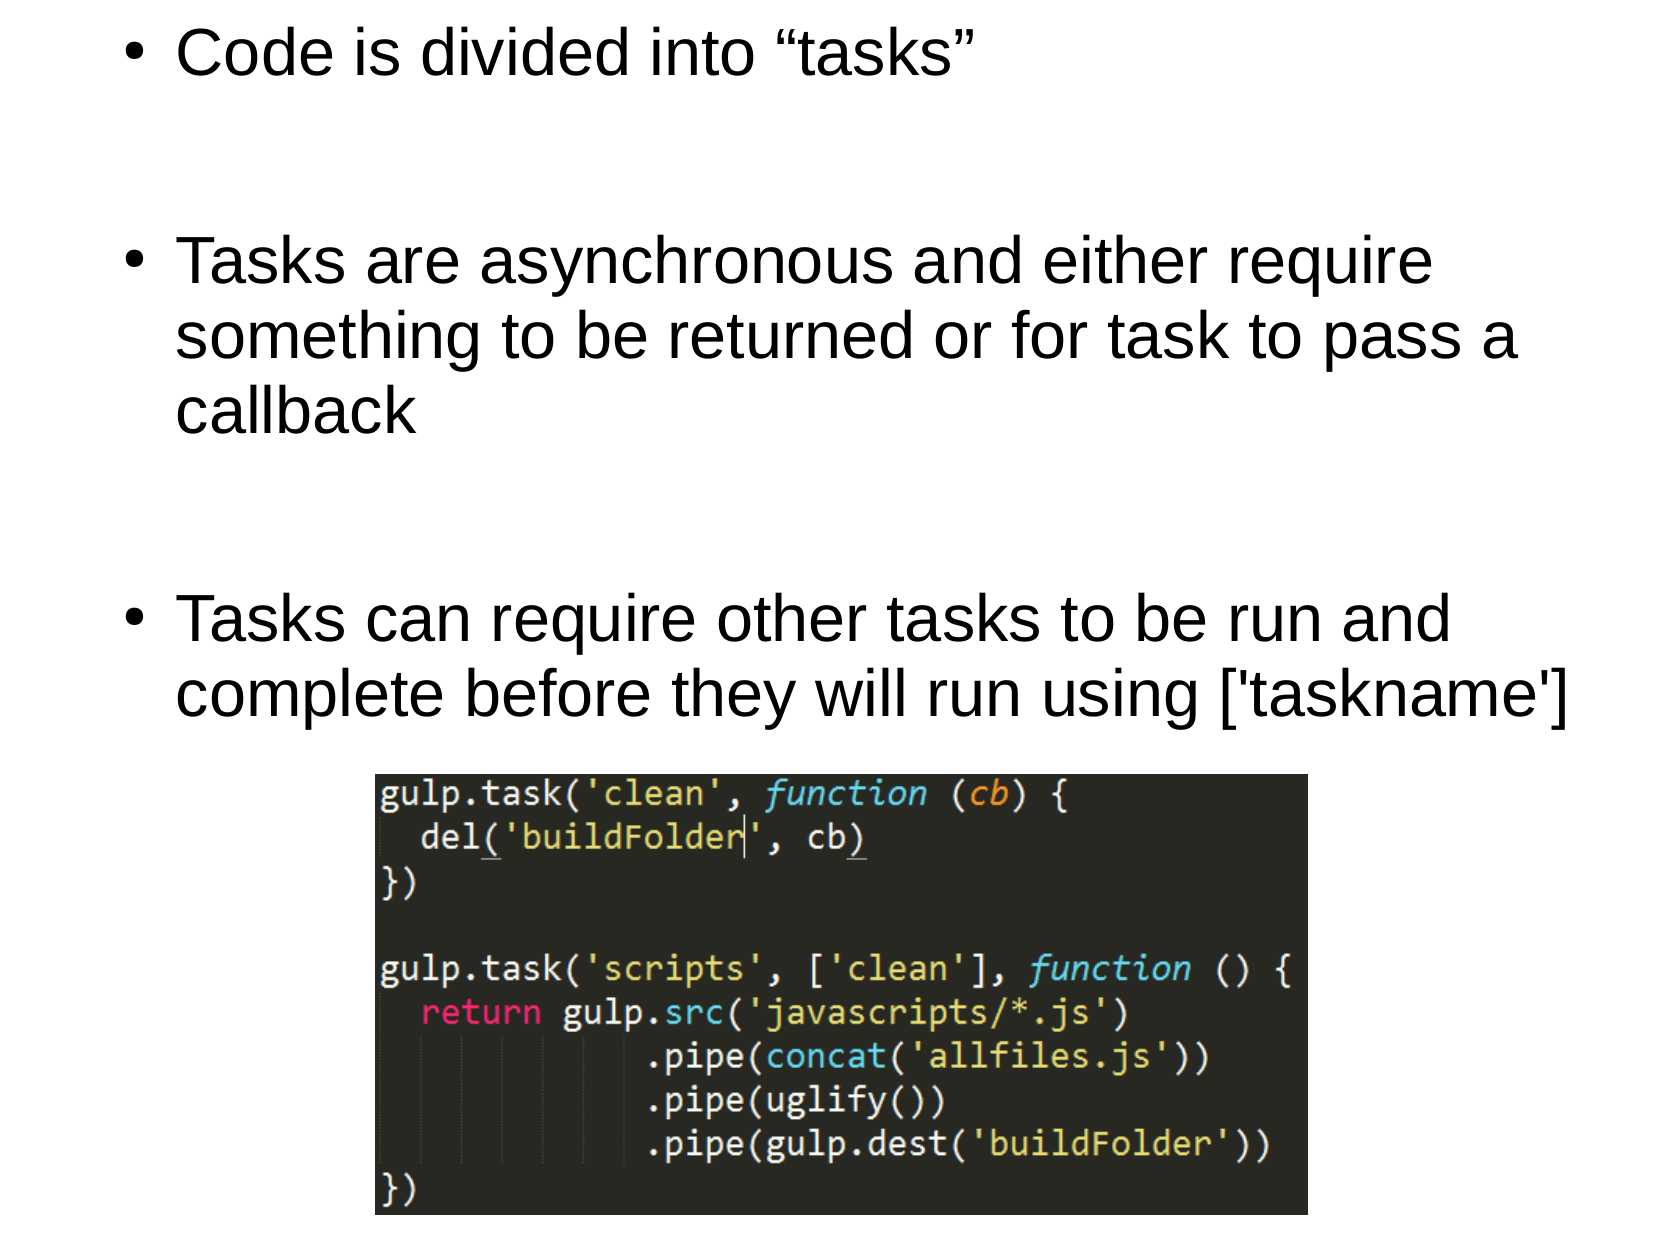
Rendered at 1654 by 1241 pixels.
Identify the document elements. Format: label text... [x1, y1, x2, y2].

list Code is divided into “tasks” Tasks are asynchronous and either require something to be returned or for task to pass a callback Tasks can require other tasks to be run and complete before they will run using ['taskname'] [105, 15, 1594, 834]
picture [375, 774, 1308, 1216]
